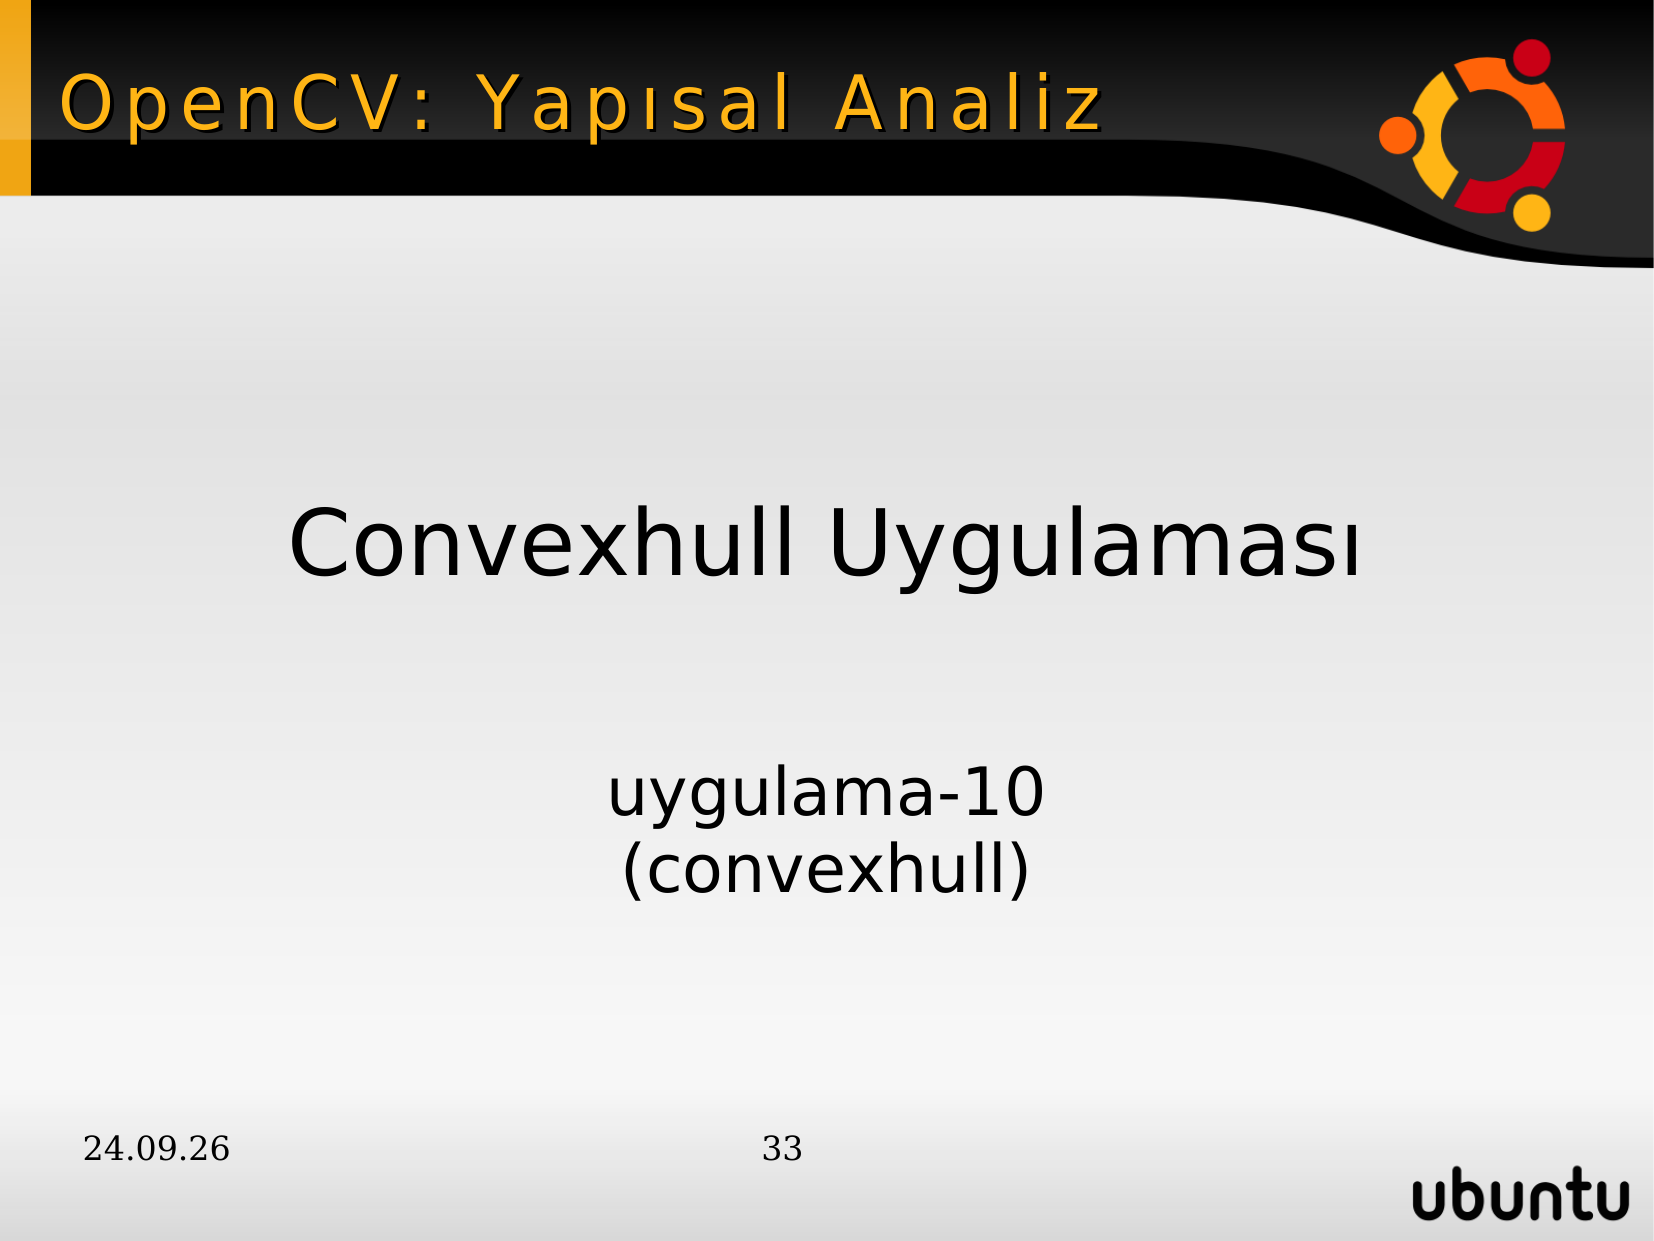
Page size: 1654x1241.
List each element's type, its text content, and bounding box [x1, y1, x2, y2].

title OpenCV: Yapısal Analiz [59, 29, 1270, 178]
picture [0, 0, 1654, 1241]
subtitle Convexhull Uygulaması uygulama-10 (convexhull) [82, 297, 1571, 1102]
